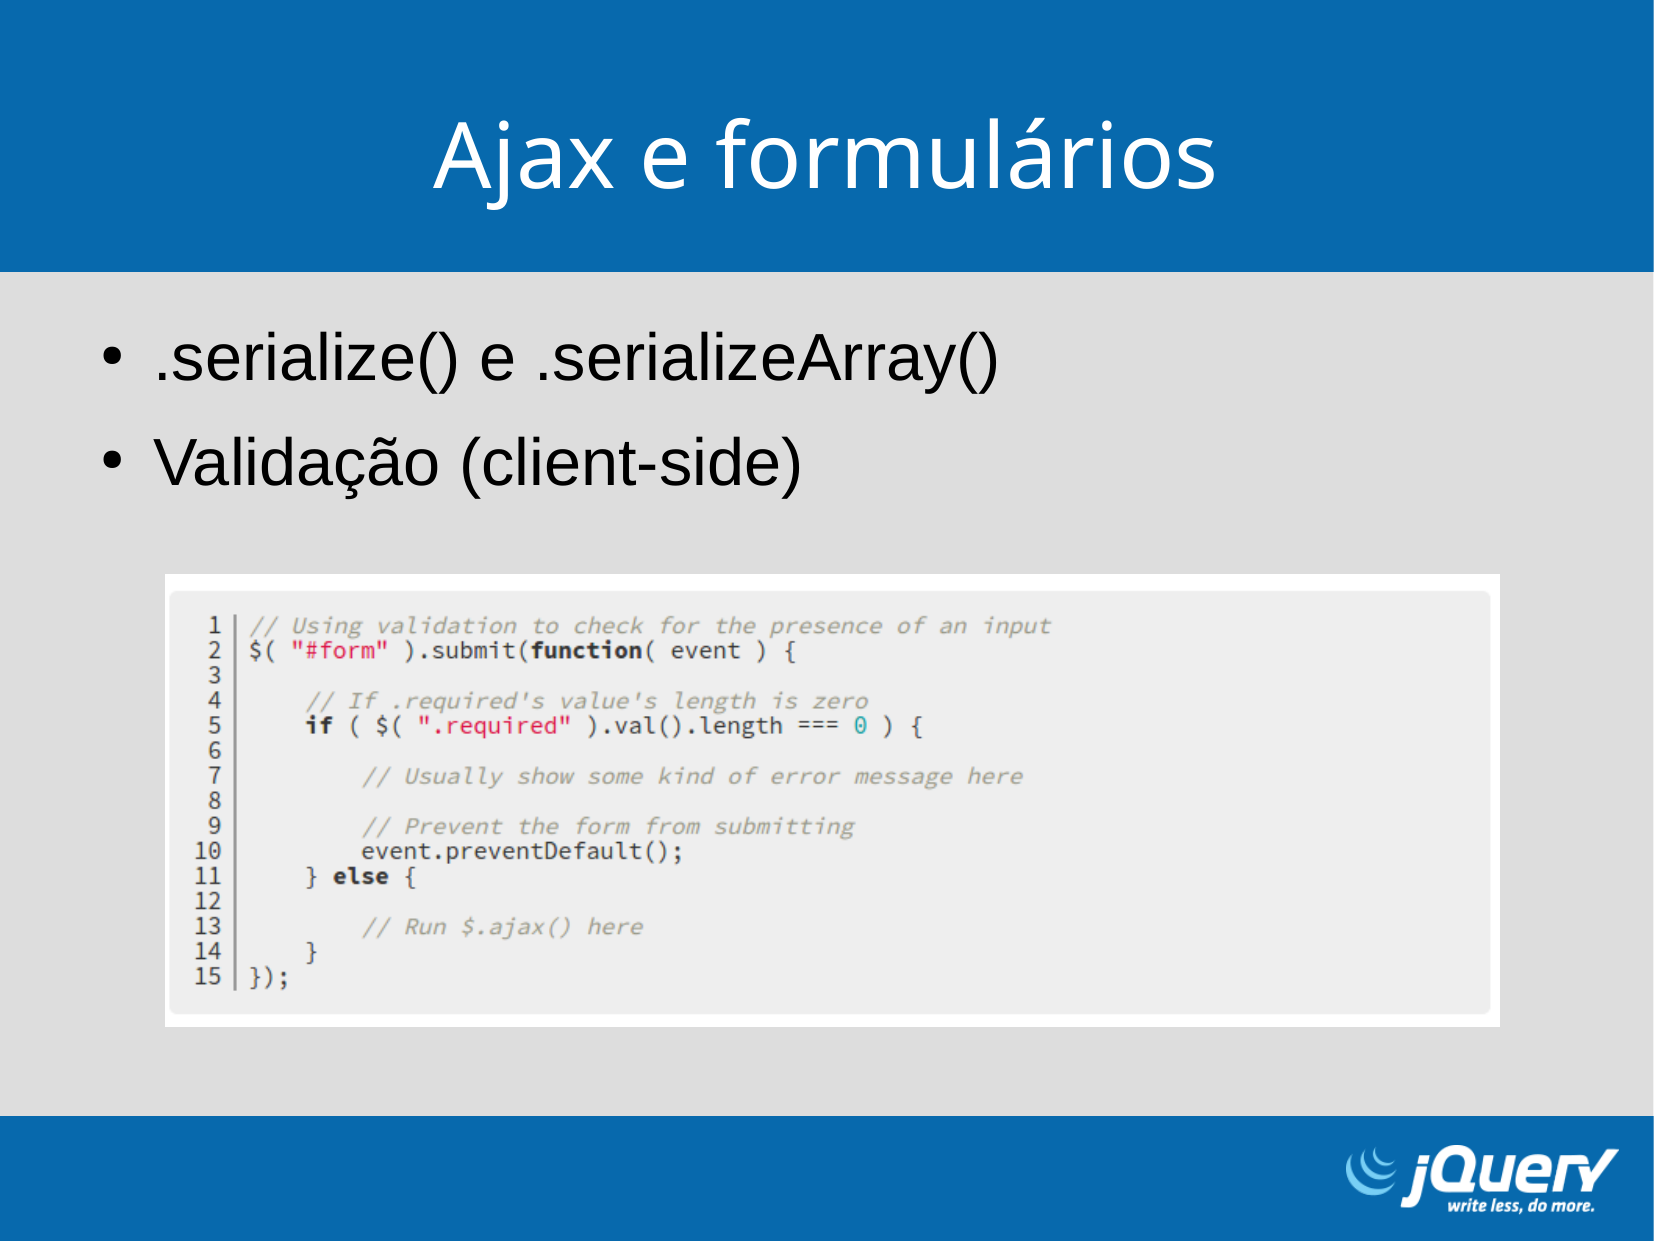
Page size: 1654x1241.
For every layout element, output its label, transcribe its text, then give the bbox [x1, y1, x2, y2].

title Ajax e formulários [82, 49, 1571, 257]
picture [0, 0, 1654, 272]
picture [0, 1116, 1654, 1241]
list .serialize() e .serializeArray() Validação (client-side) [82, 320, 1571, 1040]
picture [165, 574, 1500, 1027]
